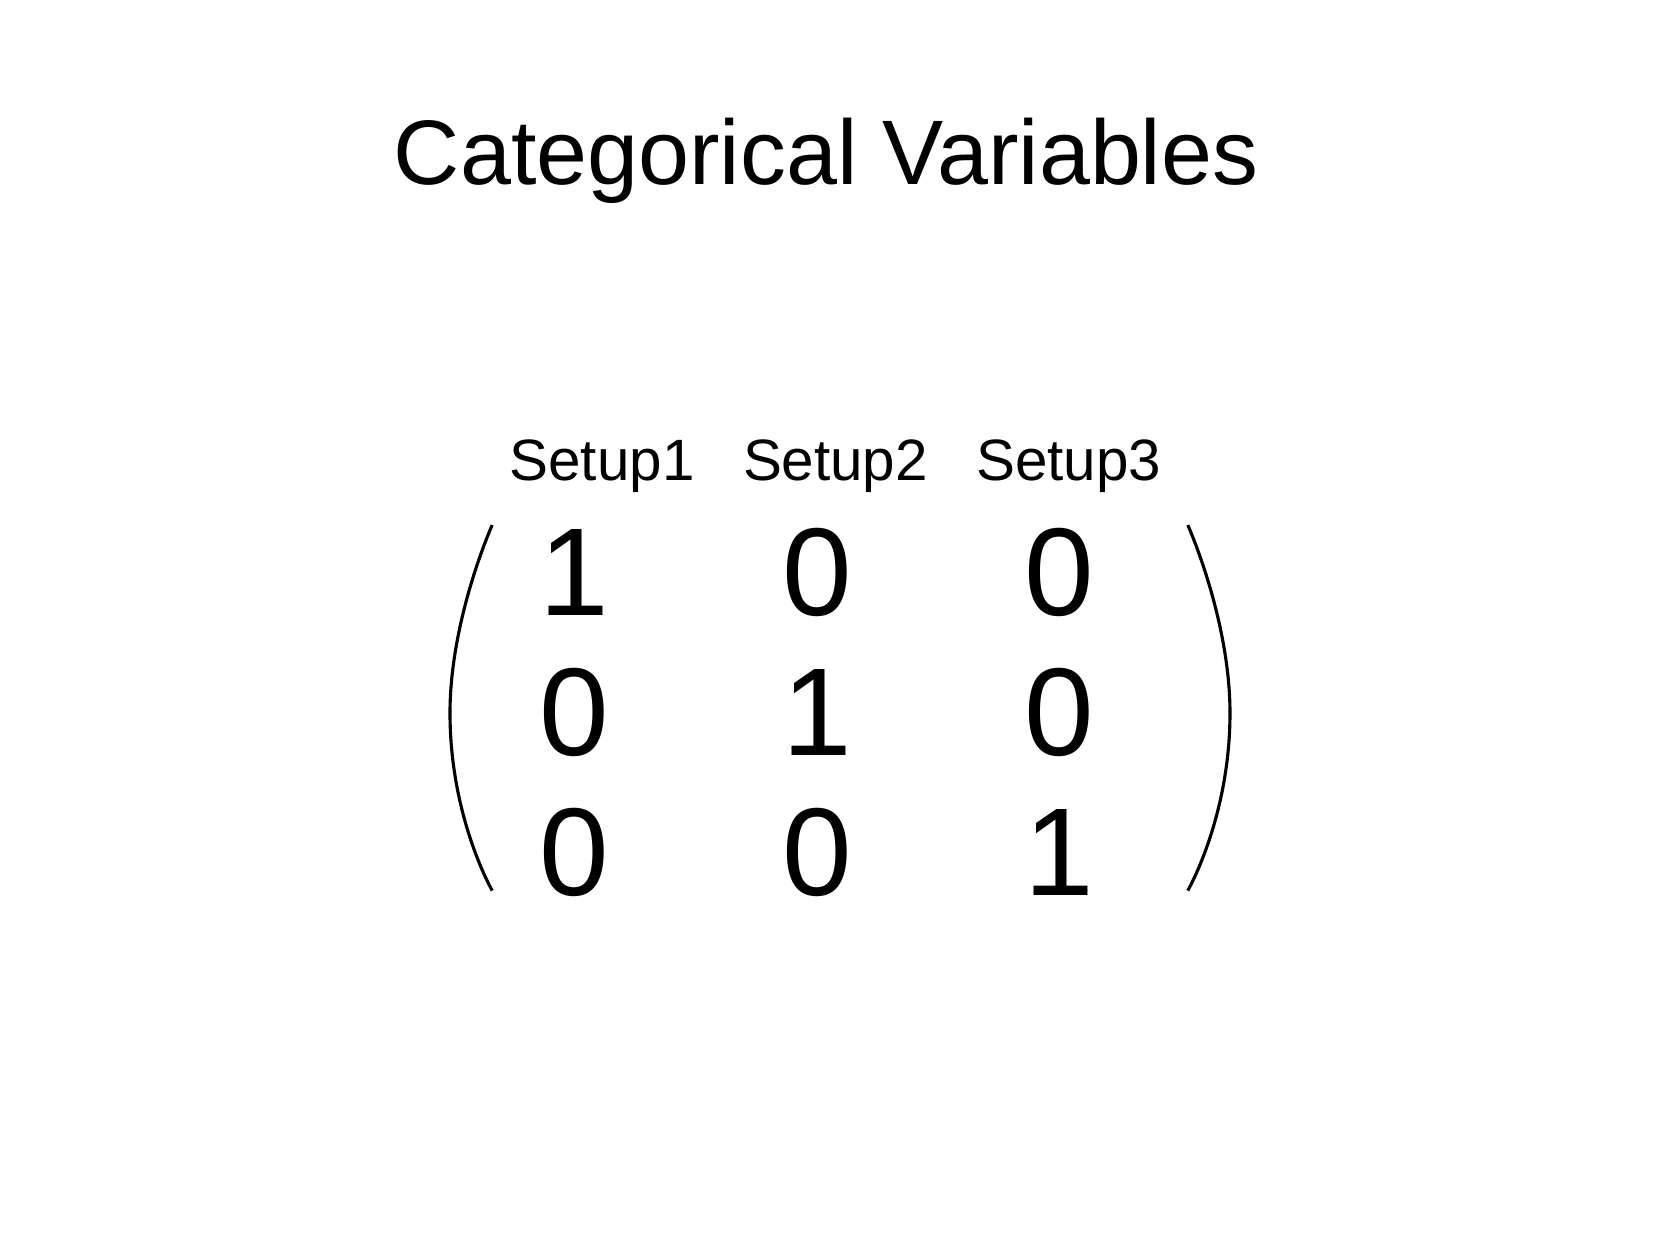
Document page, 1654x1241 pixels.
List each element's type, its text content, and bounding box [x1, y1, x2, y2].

text_box 1 0 0 0 1 0 0 0 1 [525, 500, 1153, 1066]
text_box Setup1 Setup2 Setup3 [495, 420, 1216, 500]
title Categorical Variables [82, 49, 1571, 257]
